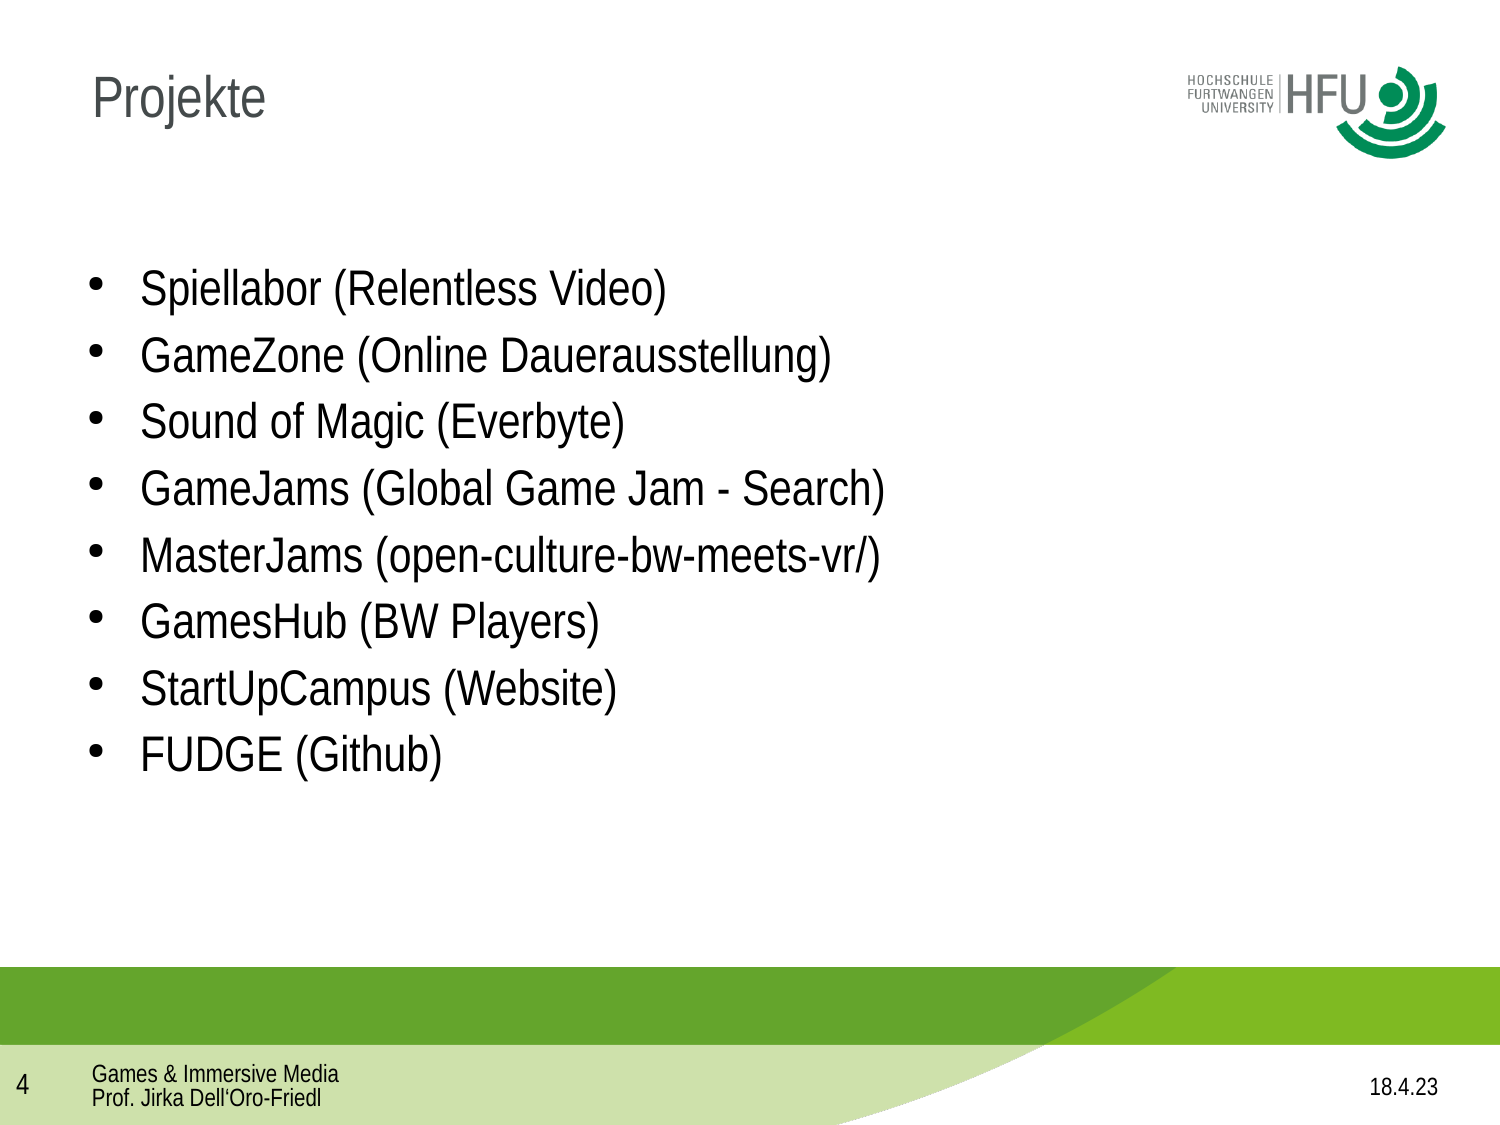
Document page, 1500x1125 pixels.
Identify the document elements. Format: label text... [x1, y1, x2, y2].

picture [0, 967, 1500, 1125]
picture [1166, 53, 1454, 164]
title Projekte [77, 64, 1353, 153]
list Spiellabor (Relentless Video) GameZone (Online Dauerausstellung) Sound of Magic (Everbyte) GameJams (Global Game Jam - Search) MasterJams (open-culture-bw-meets-vr/) GamesHub (BW Players) StartUpCampus (Website) FUDGE (Github) [54, 248, 1425, 919]
